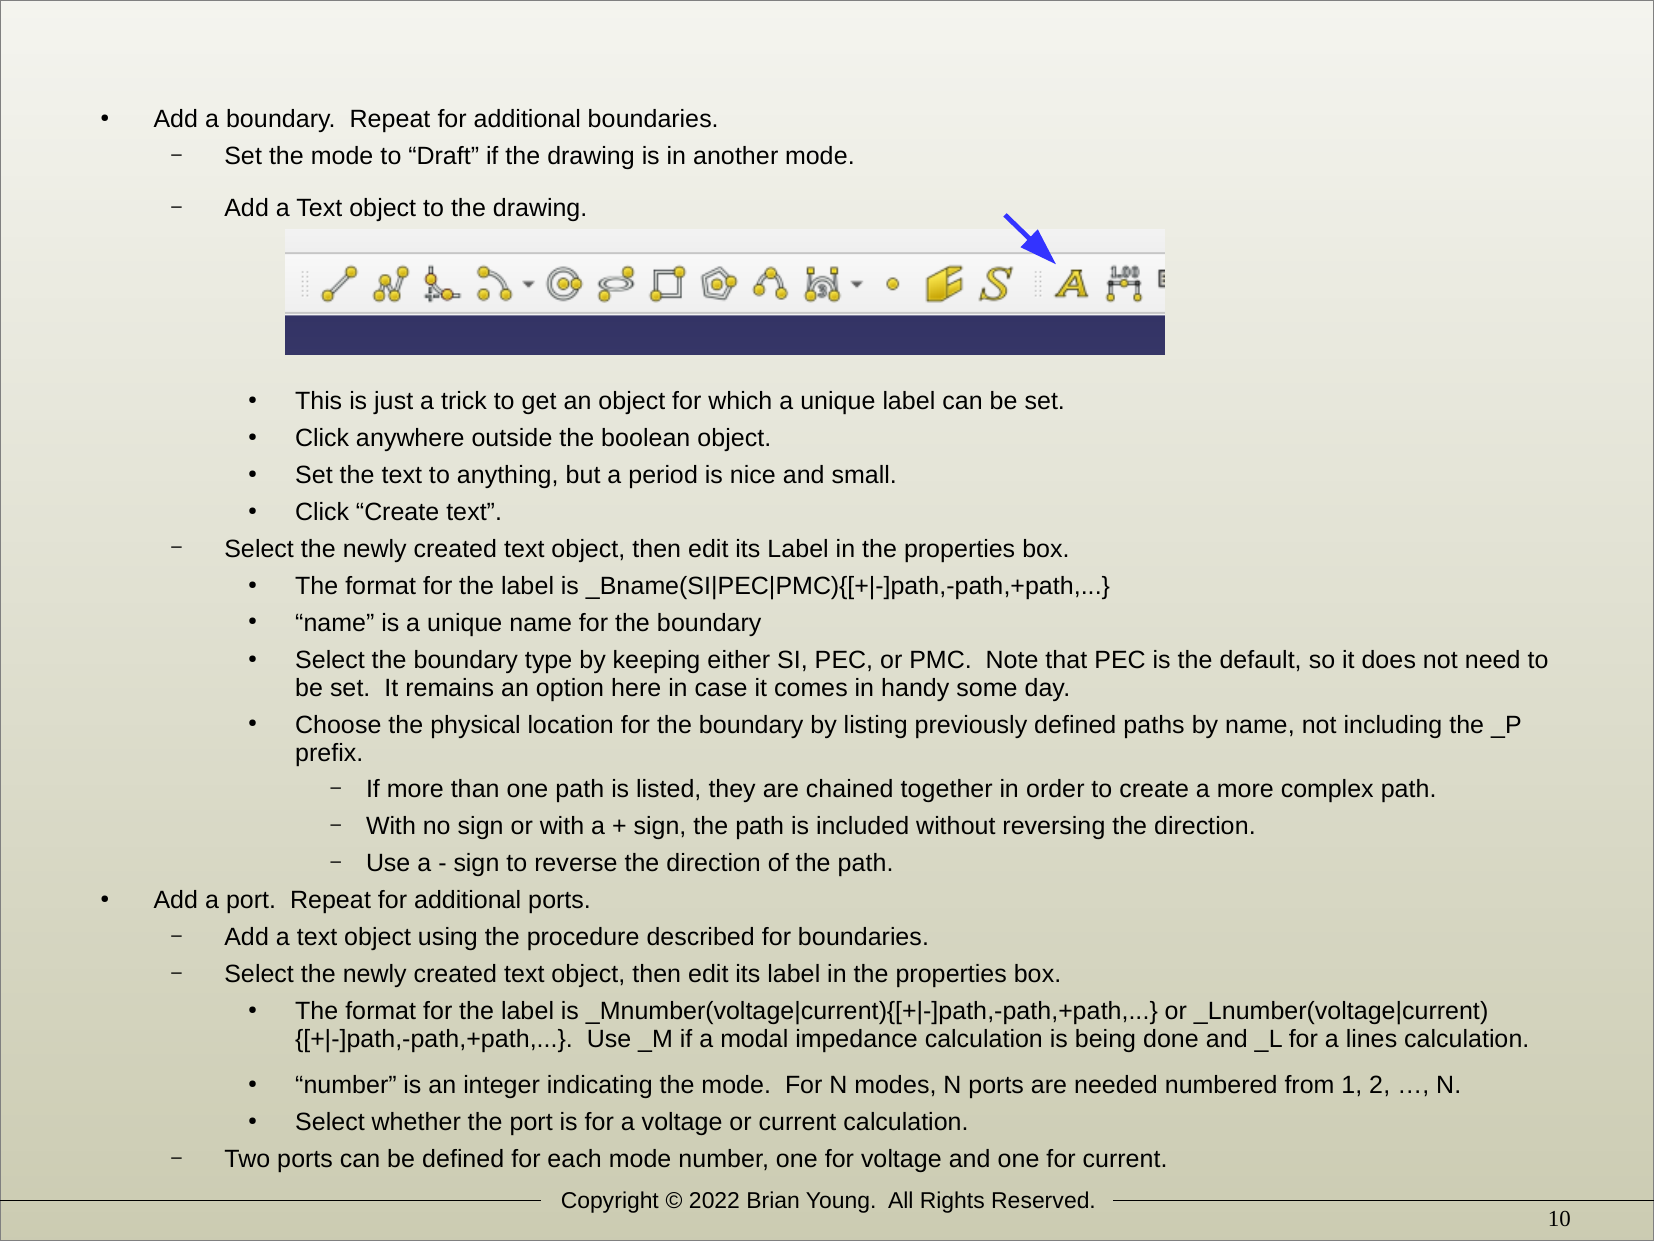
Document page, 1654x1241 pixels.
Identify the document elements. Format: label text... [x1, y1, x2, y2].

picture [1025, 229, 1037, 235]
list Add a boundary. Repeat for additional boundaries. Set the mode to “Draft” if the drawing is in another mode. Add a Text object to the drawing. This is just a trick to get an object for which a unique label can be set. Click anywhere outside the boolean object. Set the text to anything, but a period is nice and small. Click “Create text”. Select the newly created text object, then edit its Label in the properties box. The format for the label is _Bname(SI|PEC|PMC){[+|-]path,-path,+path,...} “name” is a unique name for the boundary Select the boundary type by keeping either SI, PEC, or PMC. Note that PEC is the default, so it does not need to be set. It remains an option here in case it comes in handy some day. Choose the physical location for the boundary by listing previously defined paths by name, not including the _P prefix. If more than one path is listed, they are chained together in order to create a more complex path. With no sign or with a + sign, the path is included without reversing the direction. Use a - sign to reverse the direction of the path. Add a port. Repeat for additional ports. Add a text object using the procedure described for boundaries. Select the newly created text object, then edit its label in the properties box. The format for the label is _Mnumber(voltage|current){[+|-]path,-path,+path,...} or _Lnumber(voltage|current){[+|-]path,-path,+path,...}. Use _M if a modal impedance calculation is being done and _L for a lines calculation. “number” is an integer indicating the mode. For N modes, N ports are needed numbered from 1, 2, …, N. Select whether the port is for a voltage or current calculation. Two ports can be defined for each mode number, one for voltage and one for current. [82, 105, 1571, 1241]
picture [285, 229, 1165, 355]
